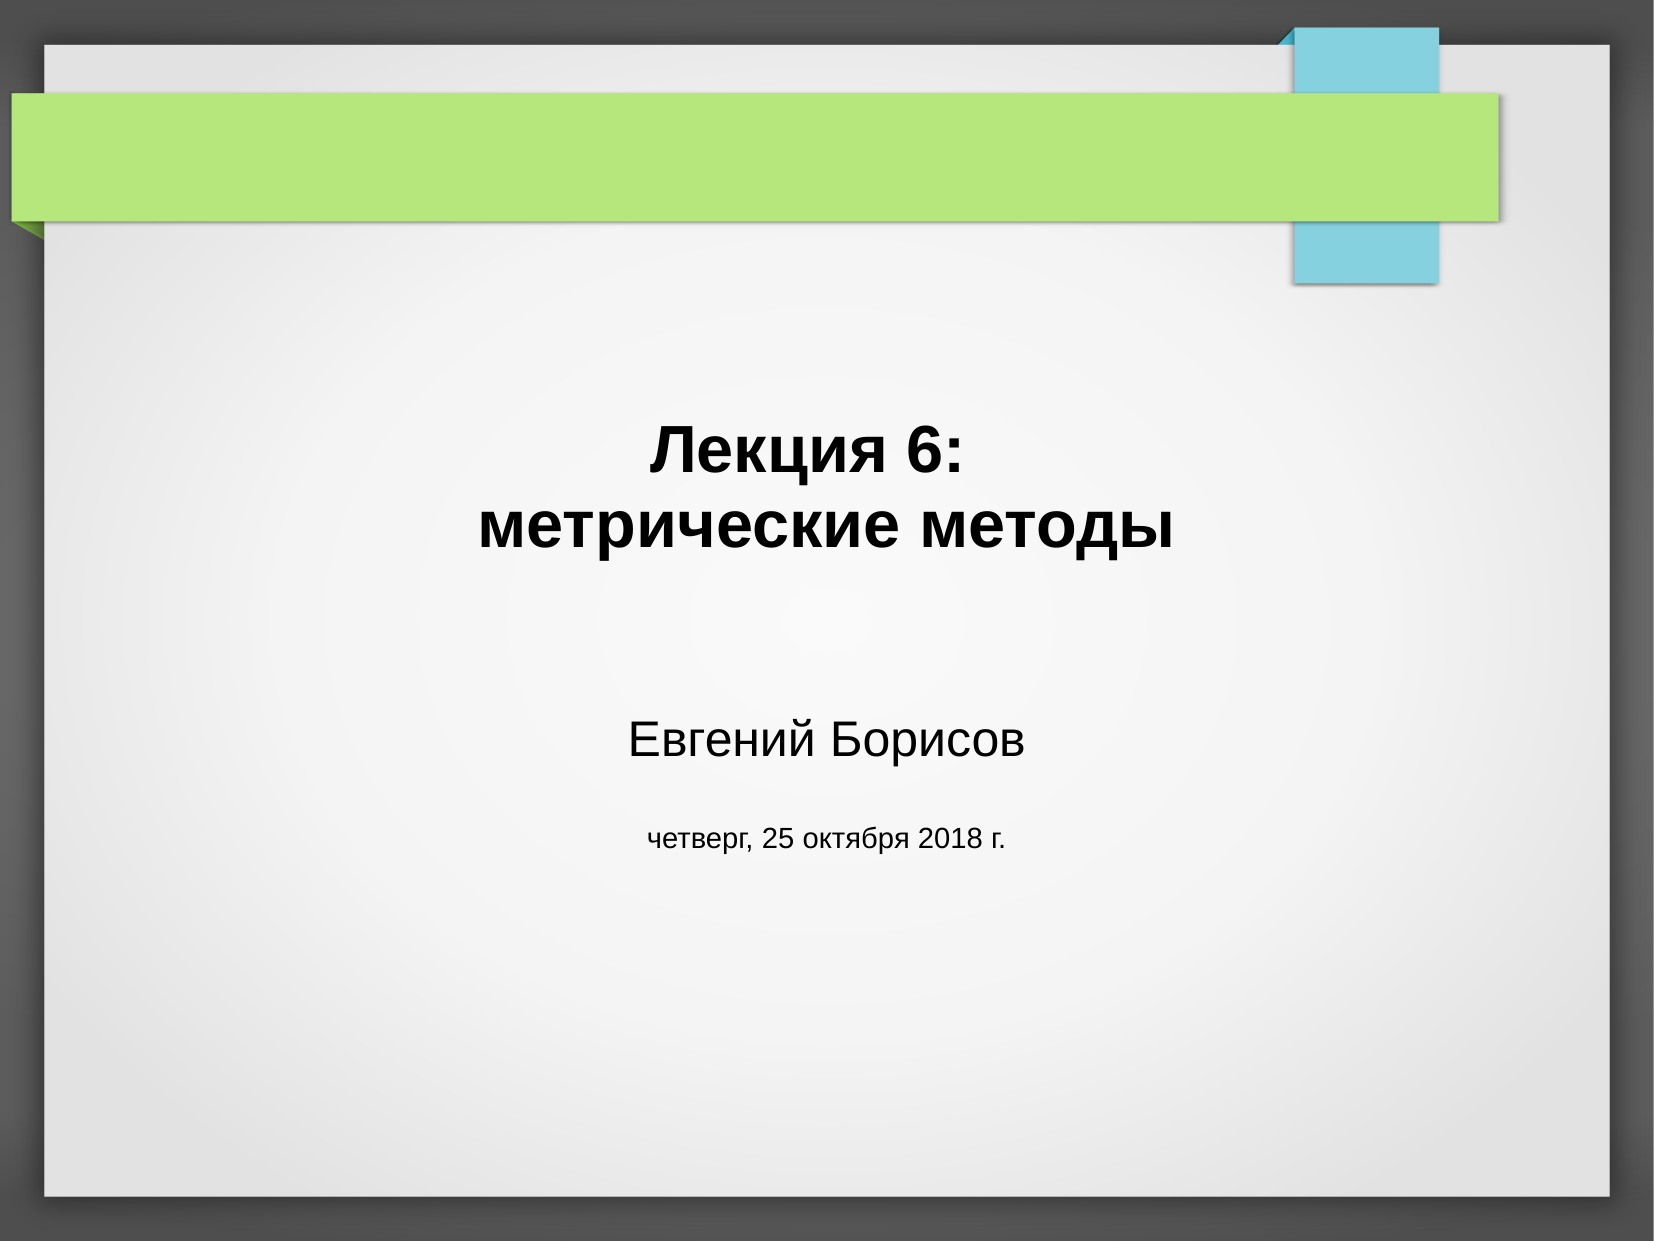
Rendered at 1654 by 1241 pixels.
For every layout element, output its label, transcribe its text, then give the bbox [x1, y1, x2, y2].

subtitle Лекция 6: метрические методы Евгений Борисов четверг, 25 октября 2018 г. [82, 290, 1571, 1010]
picture [0, 0, 1654, 1241]
